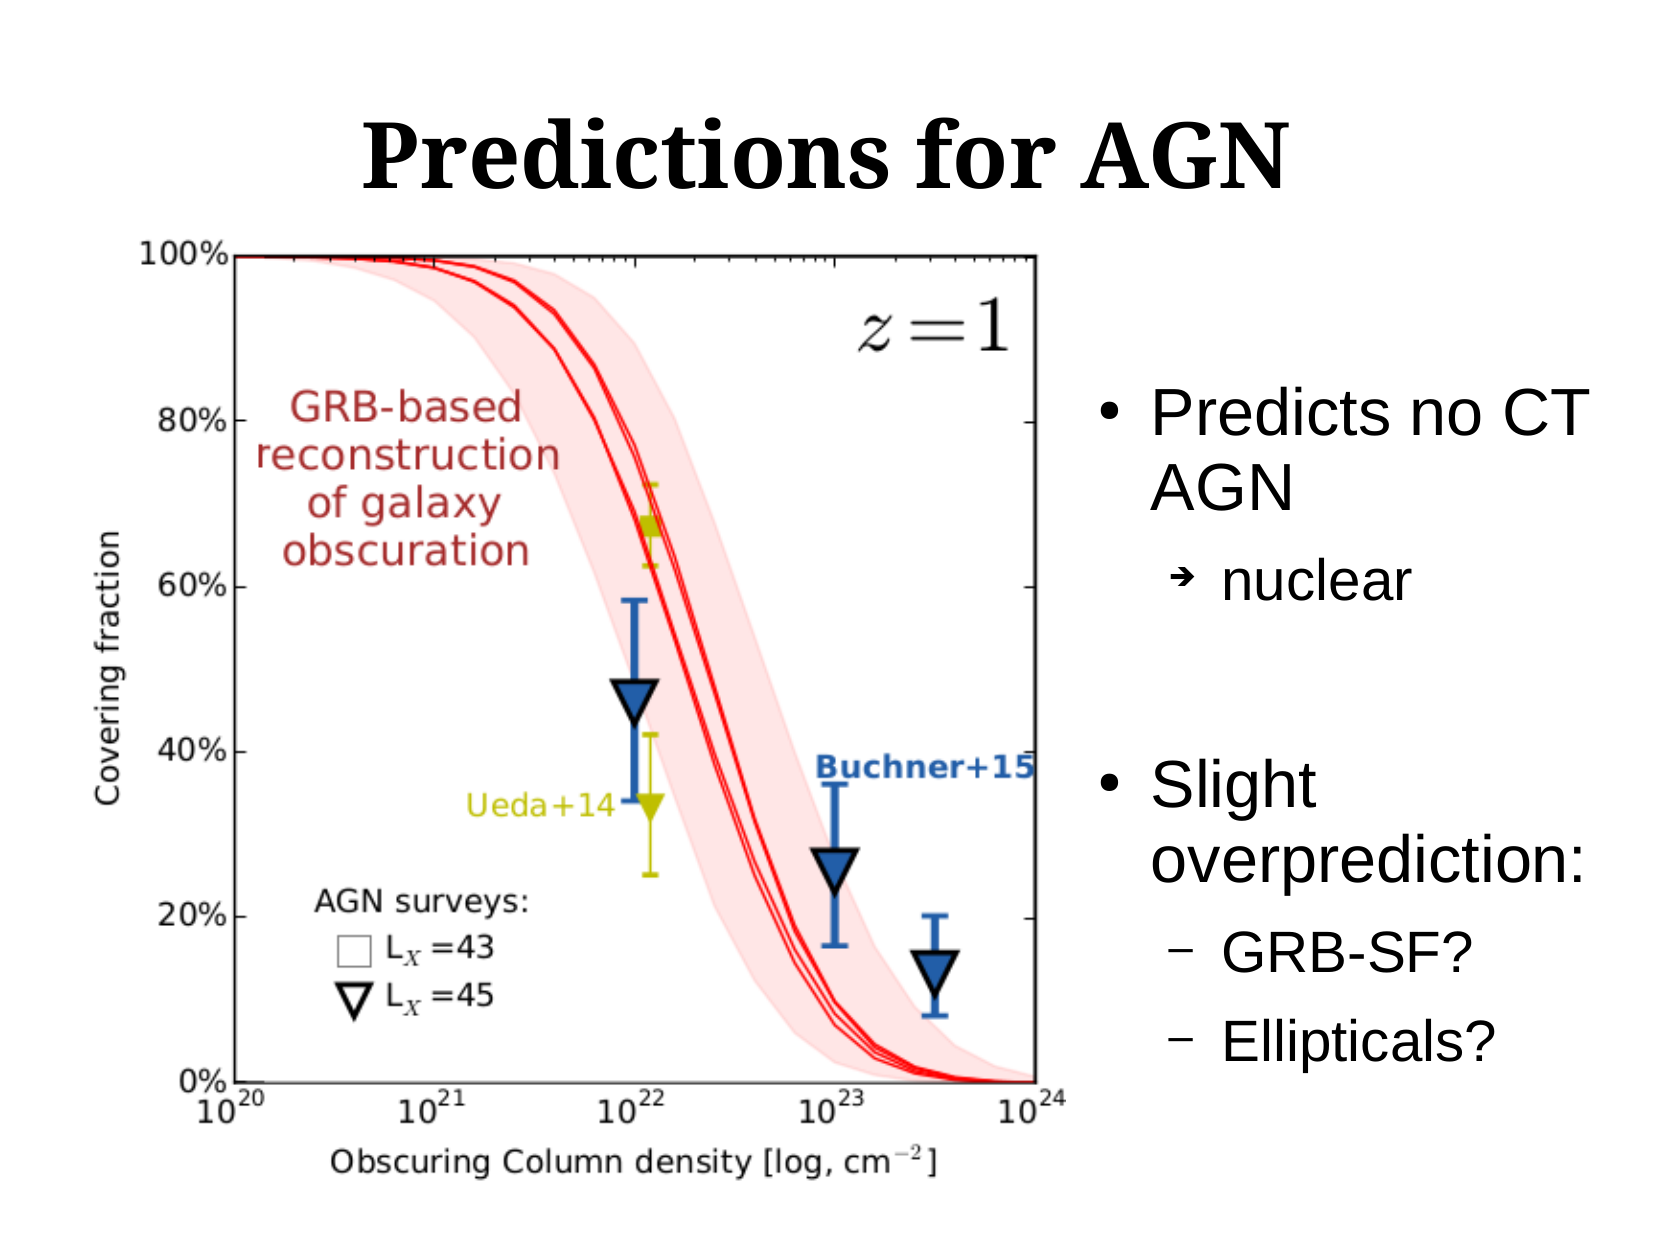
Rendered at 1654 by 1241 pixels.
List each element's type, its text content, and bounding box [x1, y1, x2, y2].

picture [75, 236, 1066, 1201]
title Predictions for AGN [82, 49, 1571, 257]
list Predicts no CT AGN nuclear Slight overprediction: GRB-SF? Ellipticals? [1080, 375, 1621, 1126]
